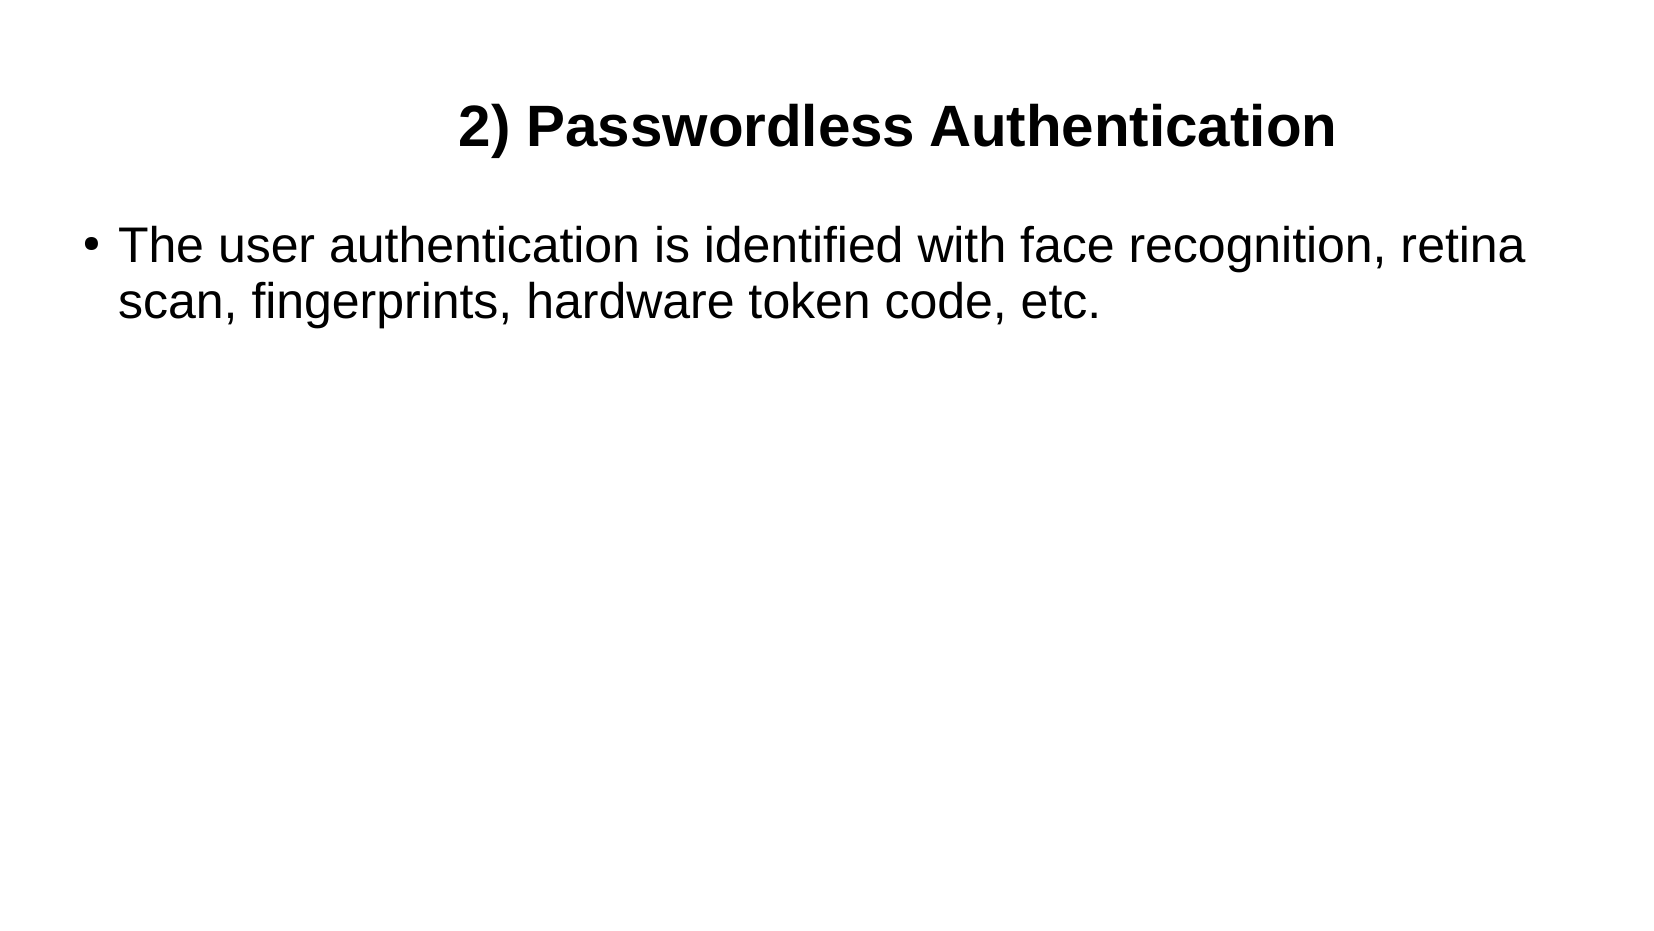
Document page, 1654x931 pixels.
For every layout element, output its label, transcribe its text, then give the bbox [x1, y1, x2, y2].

title 2) Passwordless Authentication [150, 30, 1639, 186]
list The user authentication is identified with face recognition, retina scan, fingerprints, hardware token code, etc. [82, 217, 1571, 758]
